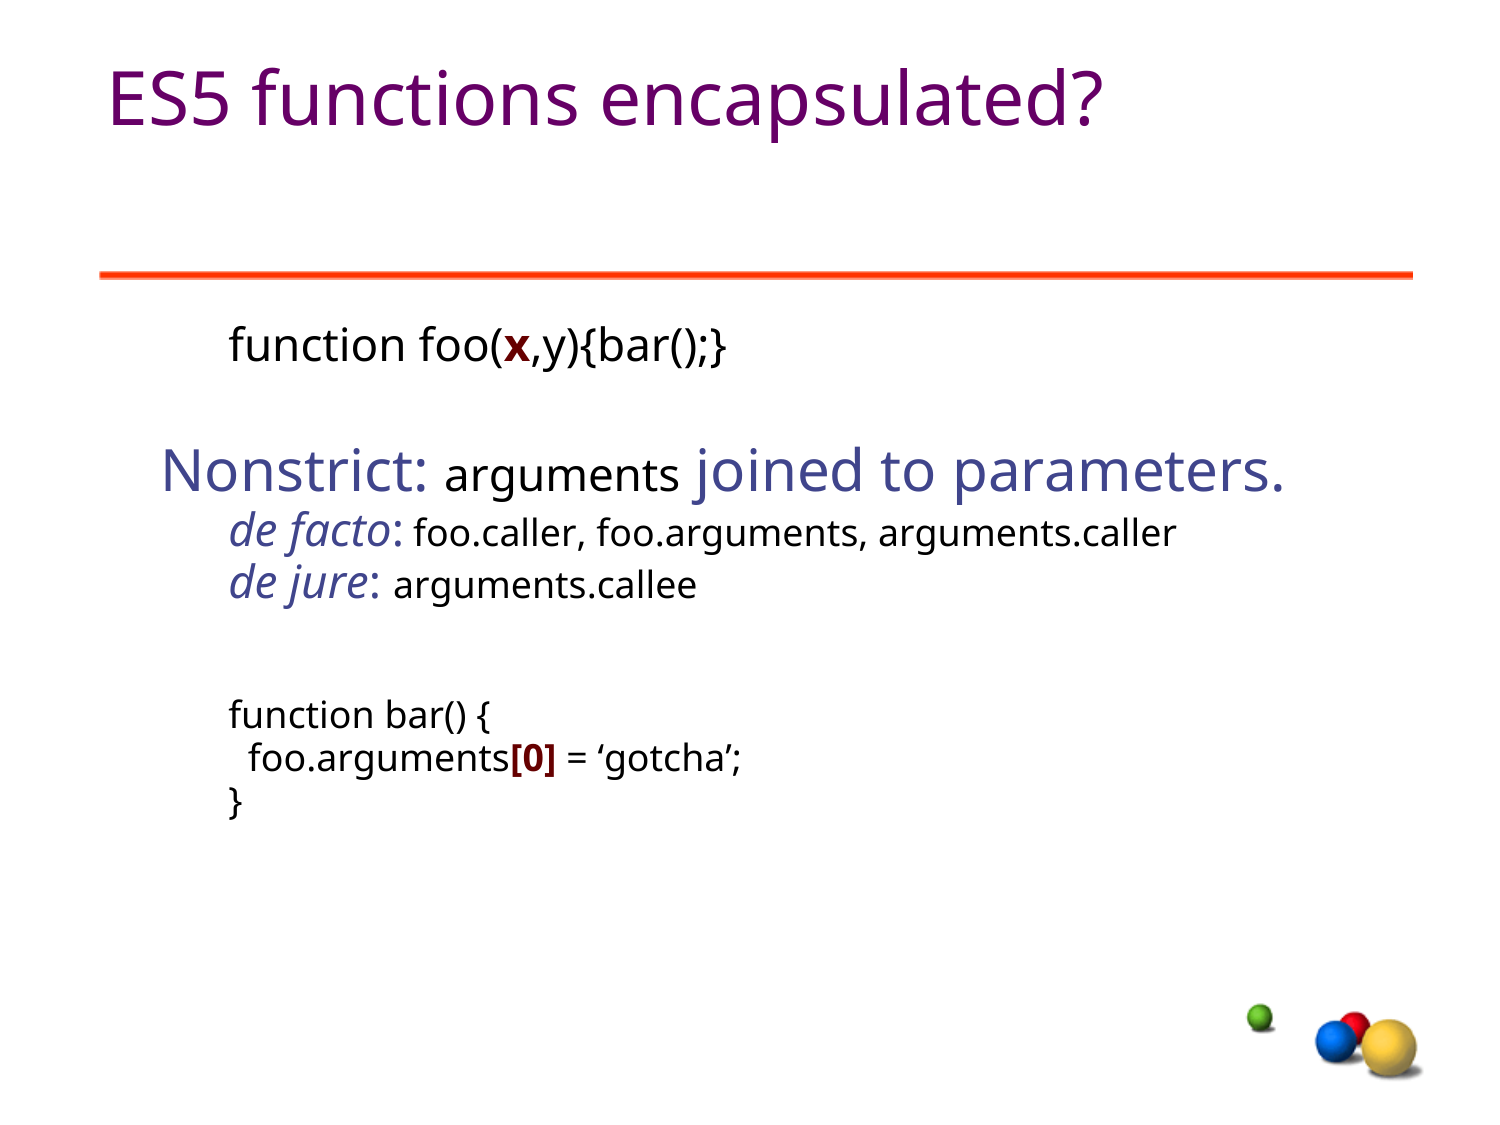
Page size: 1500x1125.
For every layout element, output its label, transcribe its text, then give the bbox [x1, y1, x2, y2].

subtitle function foo(x,y){bar();} Nonstrict: arguments joined to parameters. de facto: foo.caller, foo.arguments, arguments.caller de jure: arguments.callee function bar() { foo.arguments[0] = ‘gotcha’; } [144, 320, 1407, 981]
title ES5 functions encapsulated? [106, 57, 1369, 231]
picture [1224, 999, 1449, 1083]
picture [99, 271, 1413, 280]
